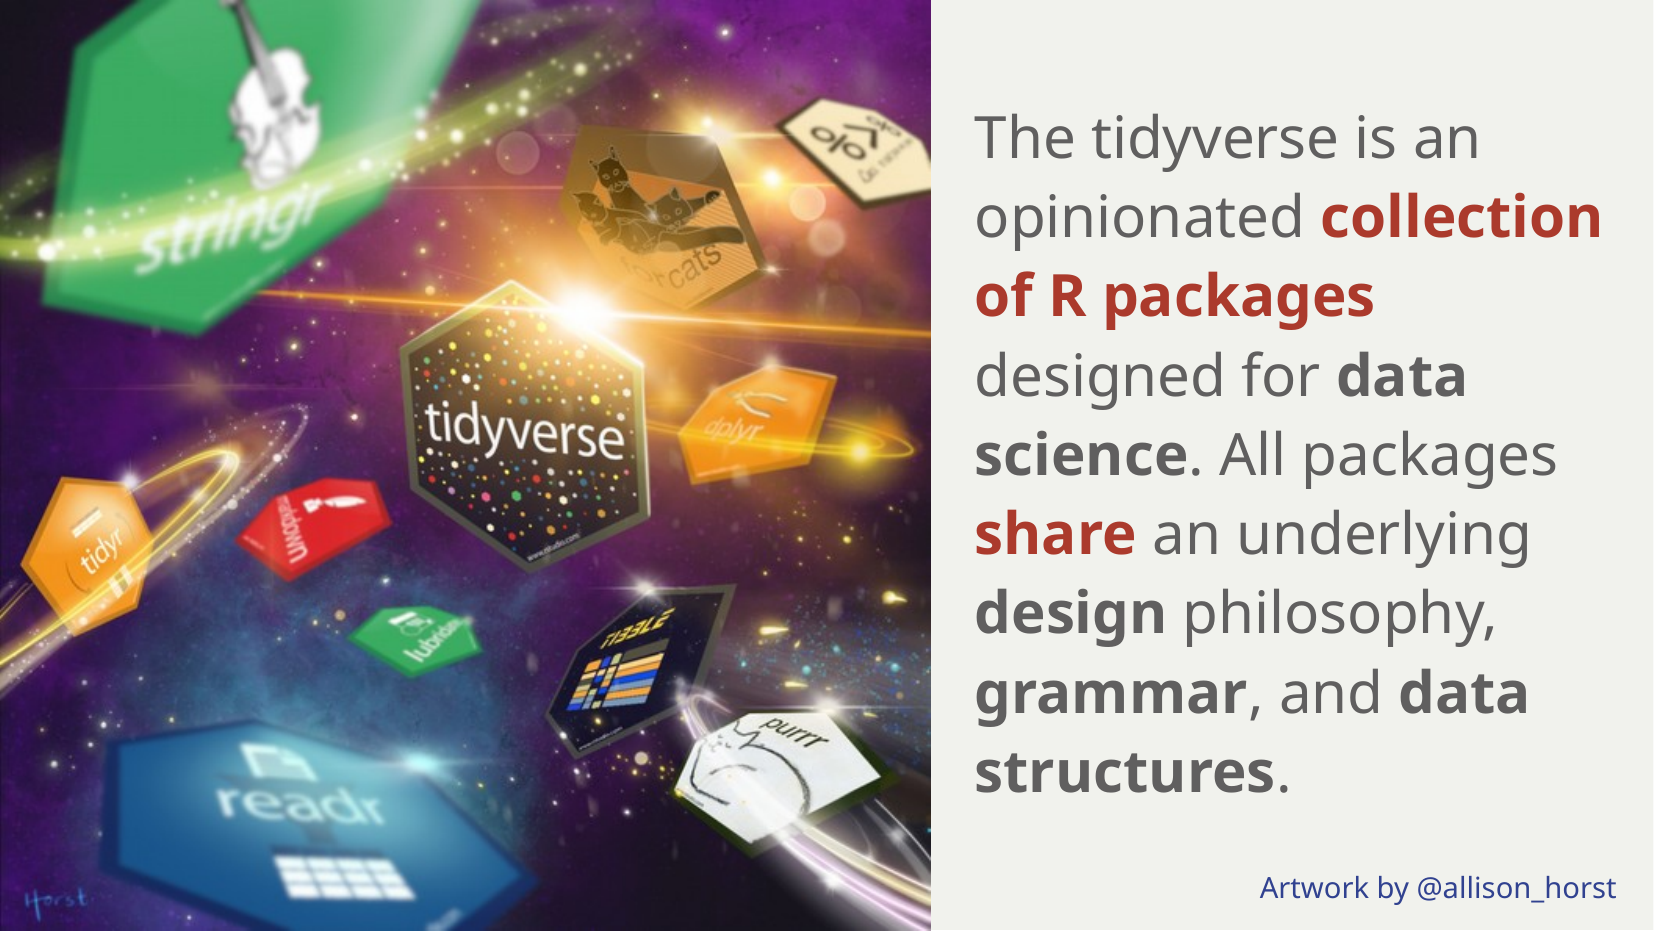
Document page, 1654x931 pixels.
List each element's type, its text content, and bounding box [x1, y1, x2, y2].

text_box Artwork by @allison_horst [1245, 859, 1650, 916]
text_box The tidyverse is an opinionated collection of R packages designed for data science. All packages share an underlying design philosophy, grammar, and data structures. [960, 88, 1621, 835]
picture [0, 0, 931, 931]
